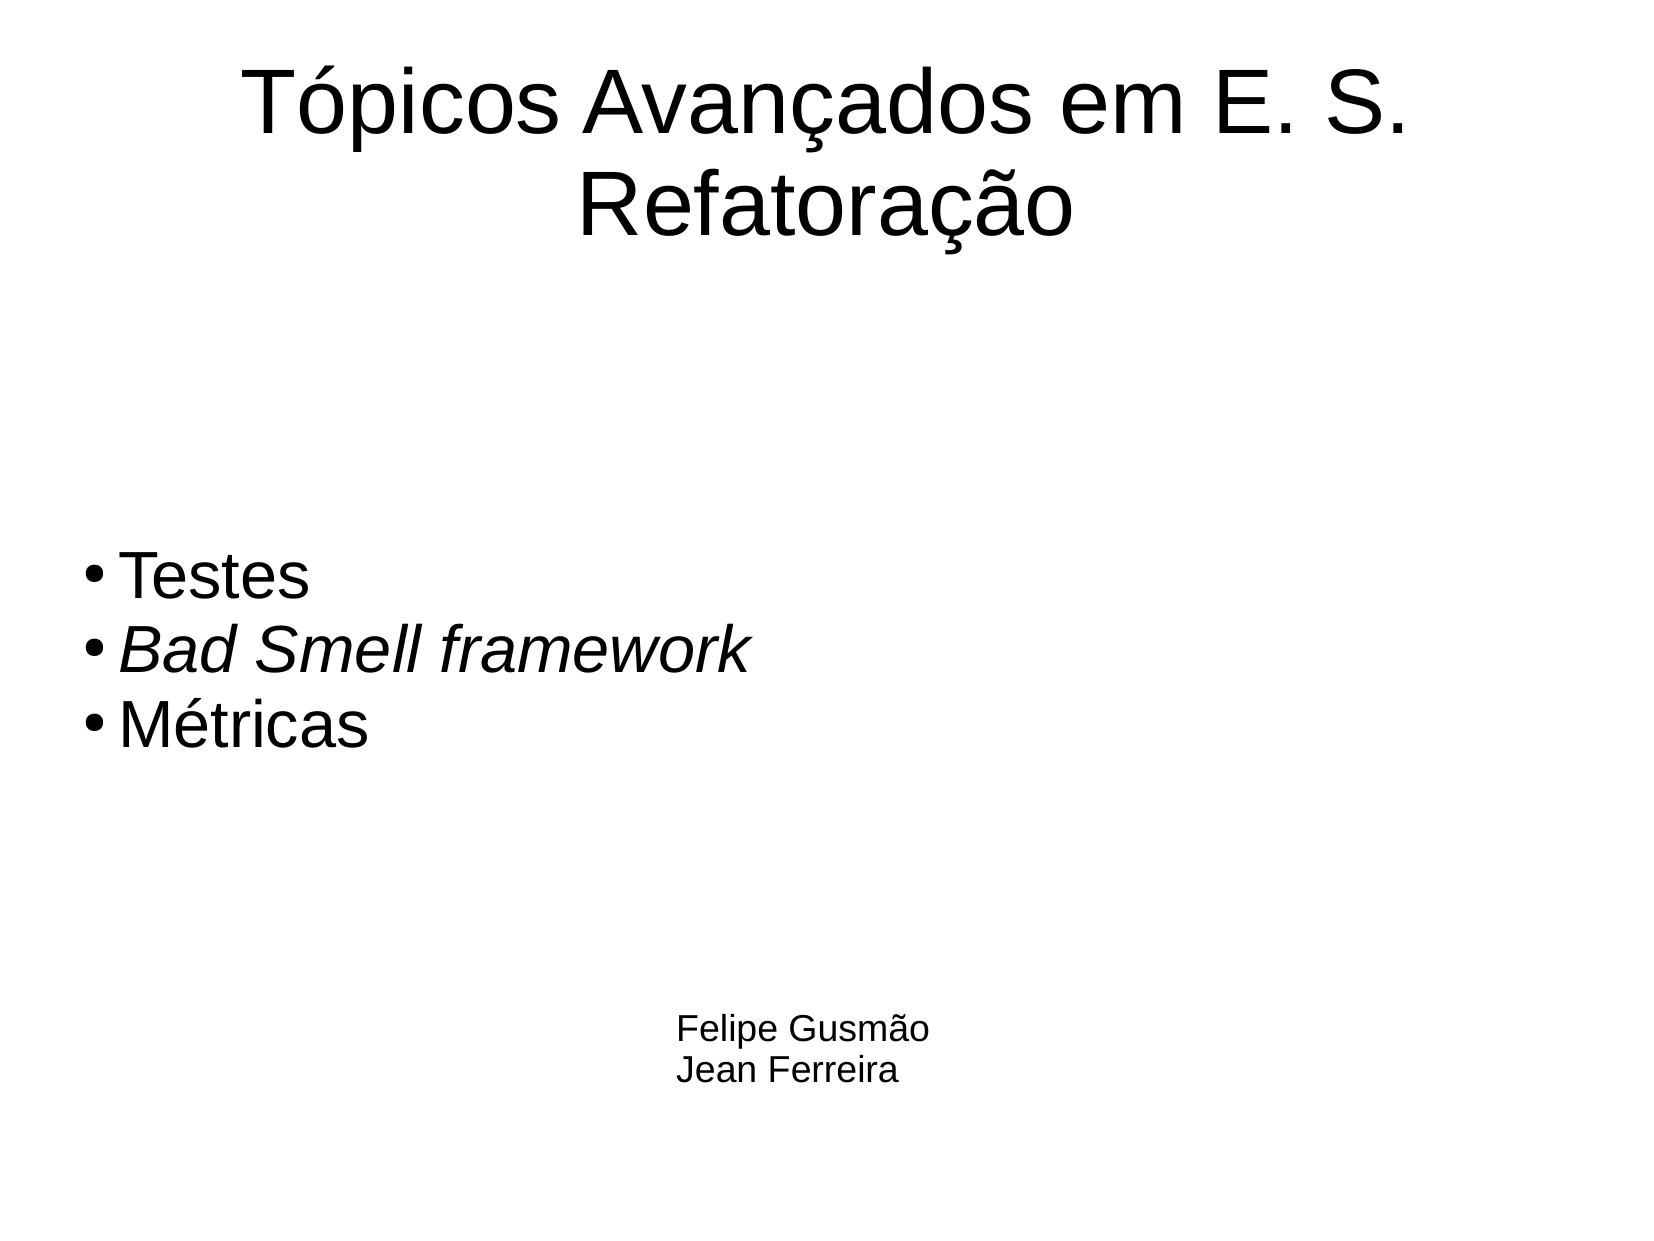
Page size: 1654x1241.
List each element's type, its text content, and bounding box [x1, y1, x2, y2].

title Tópicos Avançados em E. S. Refatoração [82, 49, 1571, 257]
text_box Felipe Gusmão Jean Ferreira [661, 999, 1654, 1099]
subtitle Testes Bad Smell framework Métricas [82, 290, 1571, 1010]
